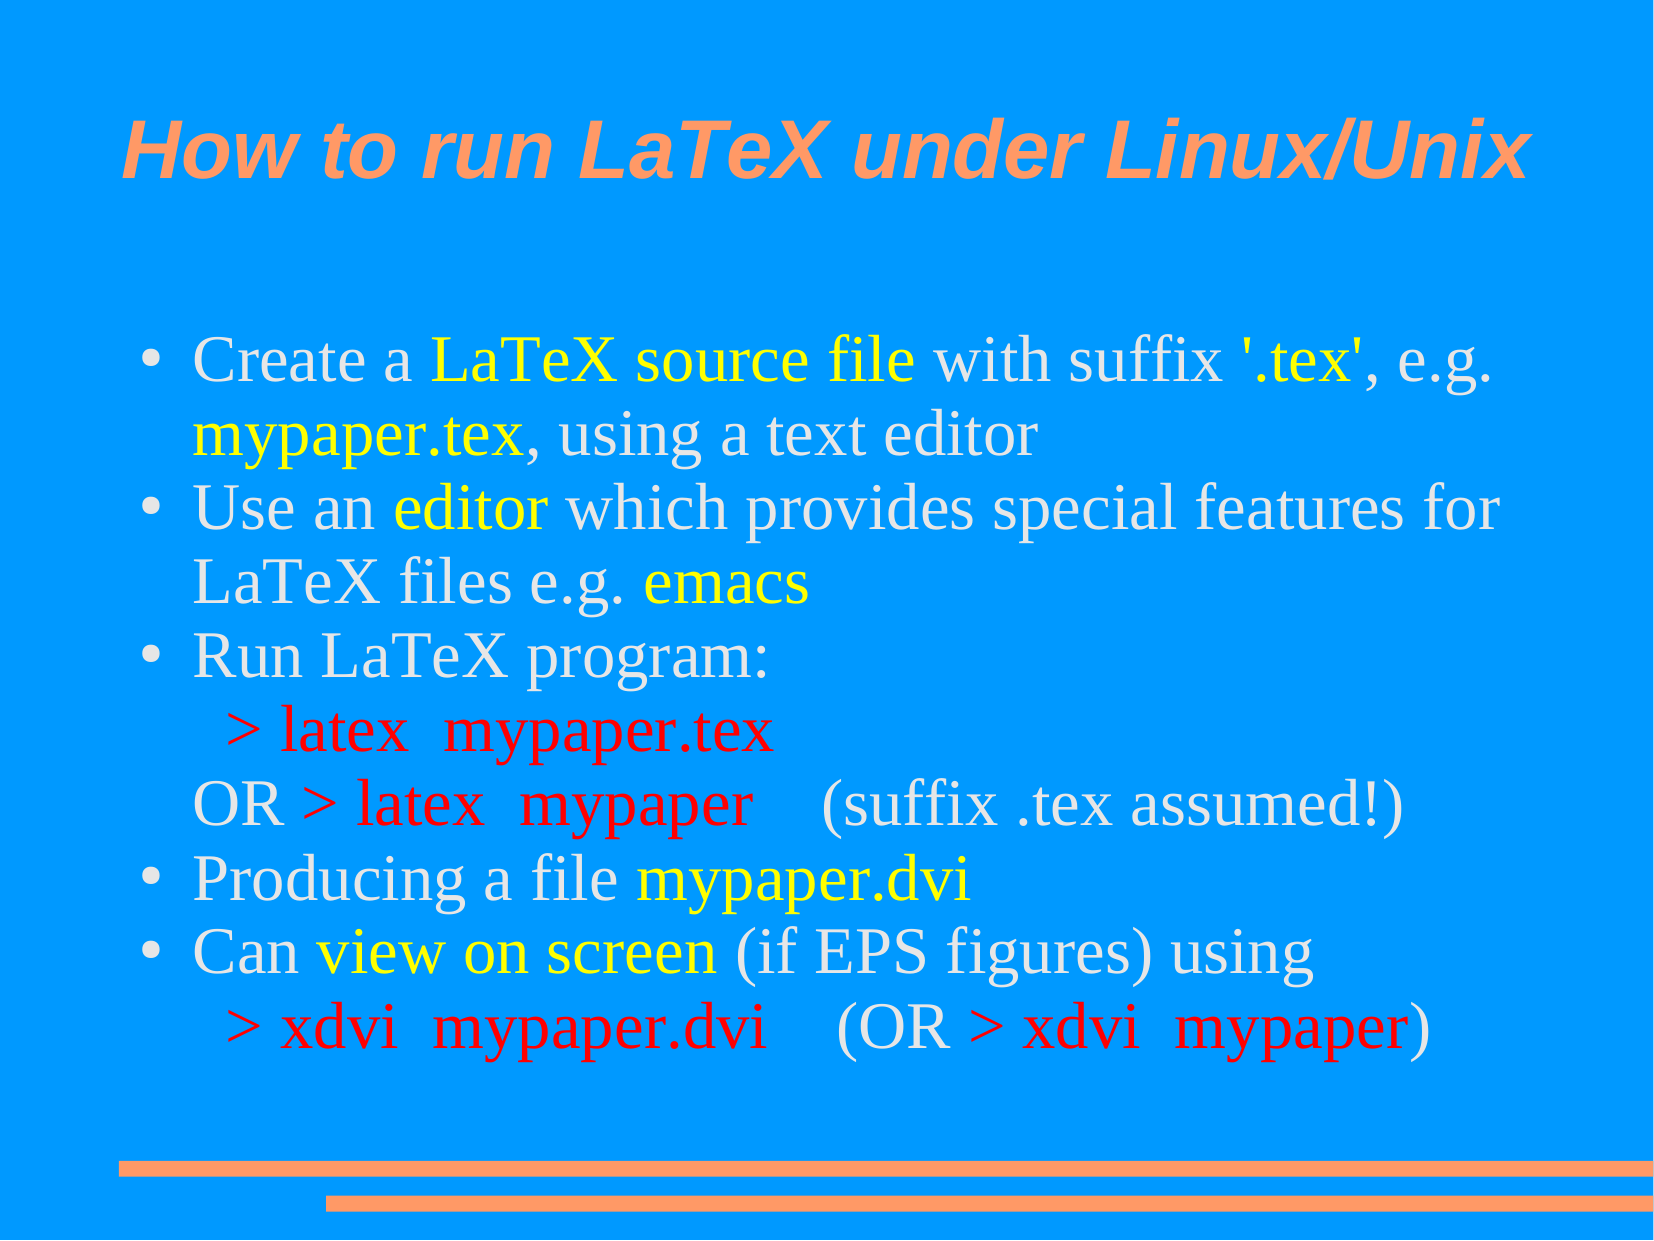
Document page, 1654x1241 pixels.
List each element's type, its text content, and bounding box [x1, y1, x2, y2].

title How to run LaTeX under Linux/Unix [121, 46, 1534, 254]
list Create a LaTeX source file with suffix '.tex', e.g. mypaper.tex, using a text editor Use an editor which provides special features for LaTeX files e.g. emacs Run LaTeX program: > latex mypaper.tex OR > latex mypaper (suffix .tex assumed!) Producing a file mypaper.dvi Can view on screen (if EPS figures) using > xdvi mypaper.dvi (OR > xdvi mypaper) [121, 322, 1561, 1132]
